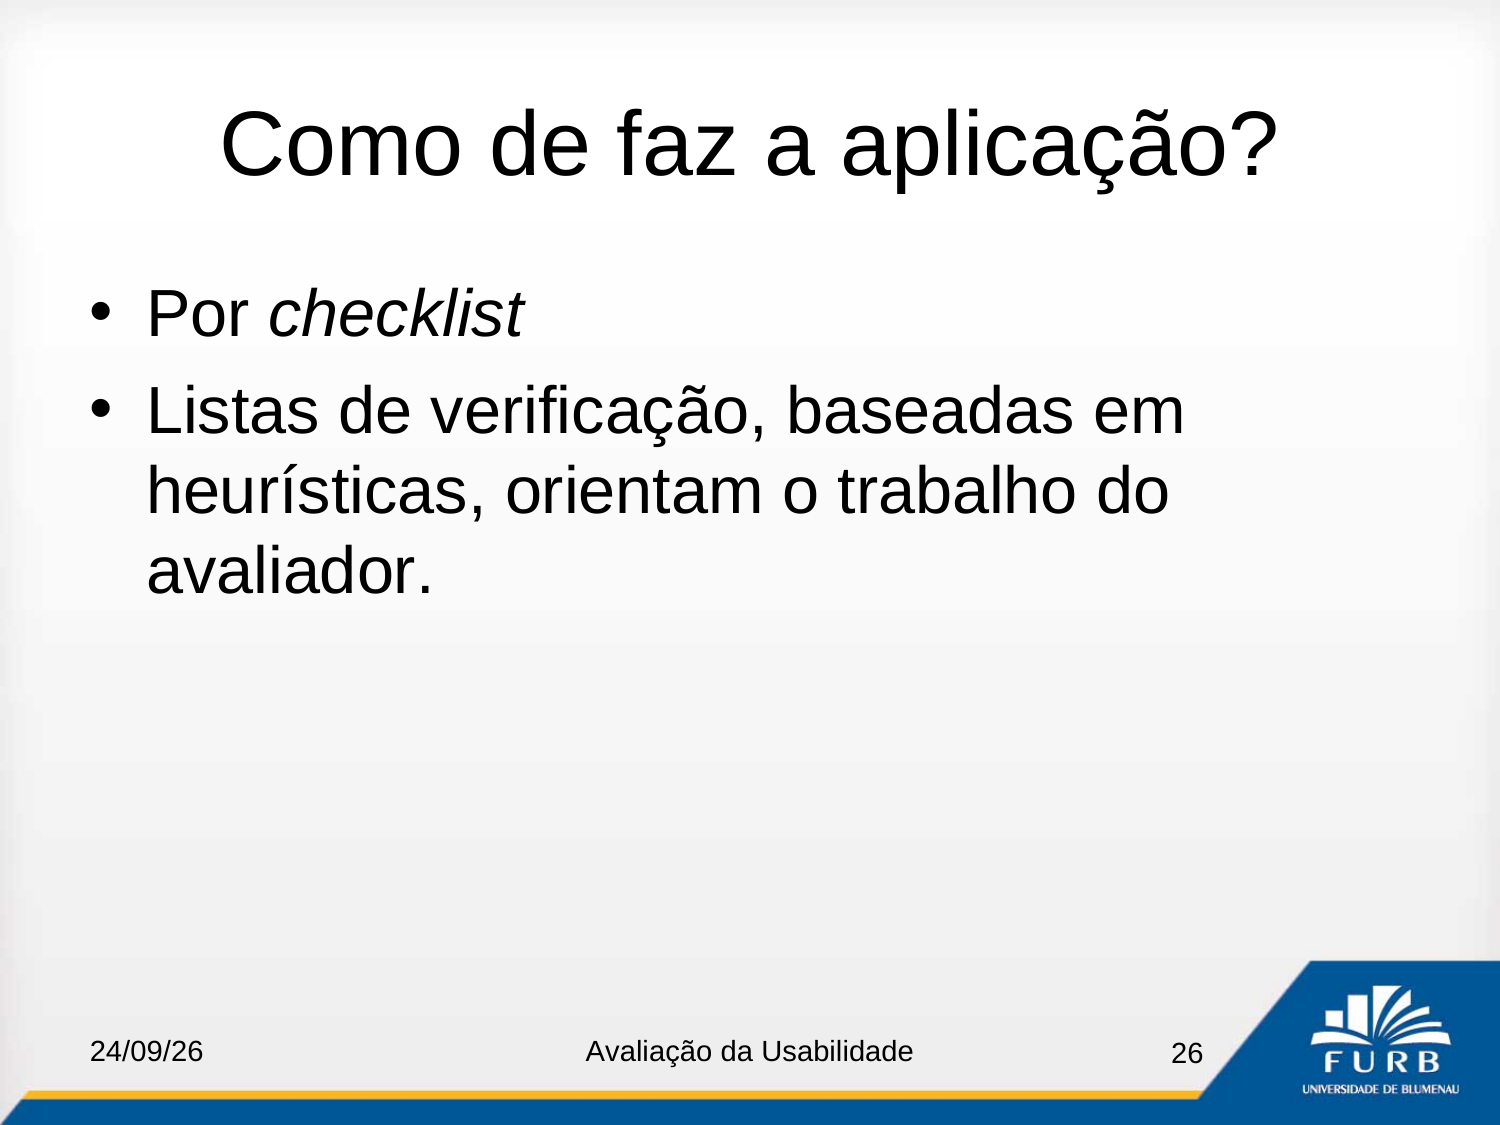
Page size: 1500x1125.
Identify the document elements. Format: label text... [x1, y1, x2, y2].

picture [0, 0, 1500, 1125]
list Por checklist Listas de verificação, baseadas em heurísticas, orientam o trabalho do avaliador. [75, 262, 1426, 1005]
title Como de faz a aplicação? [75, 45, 1426, 233]
